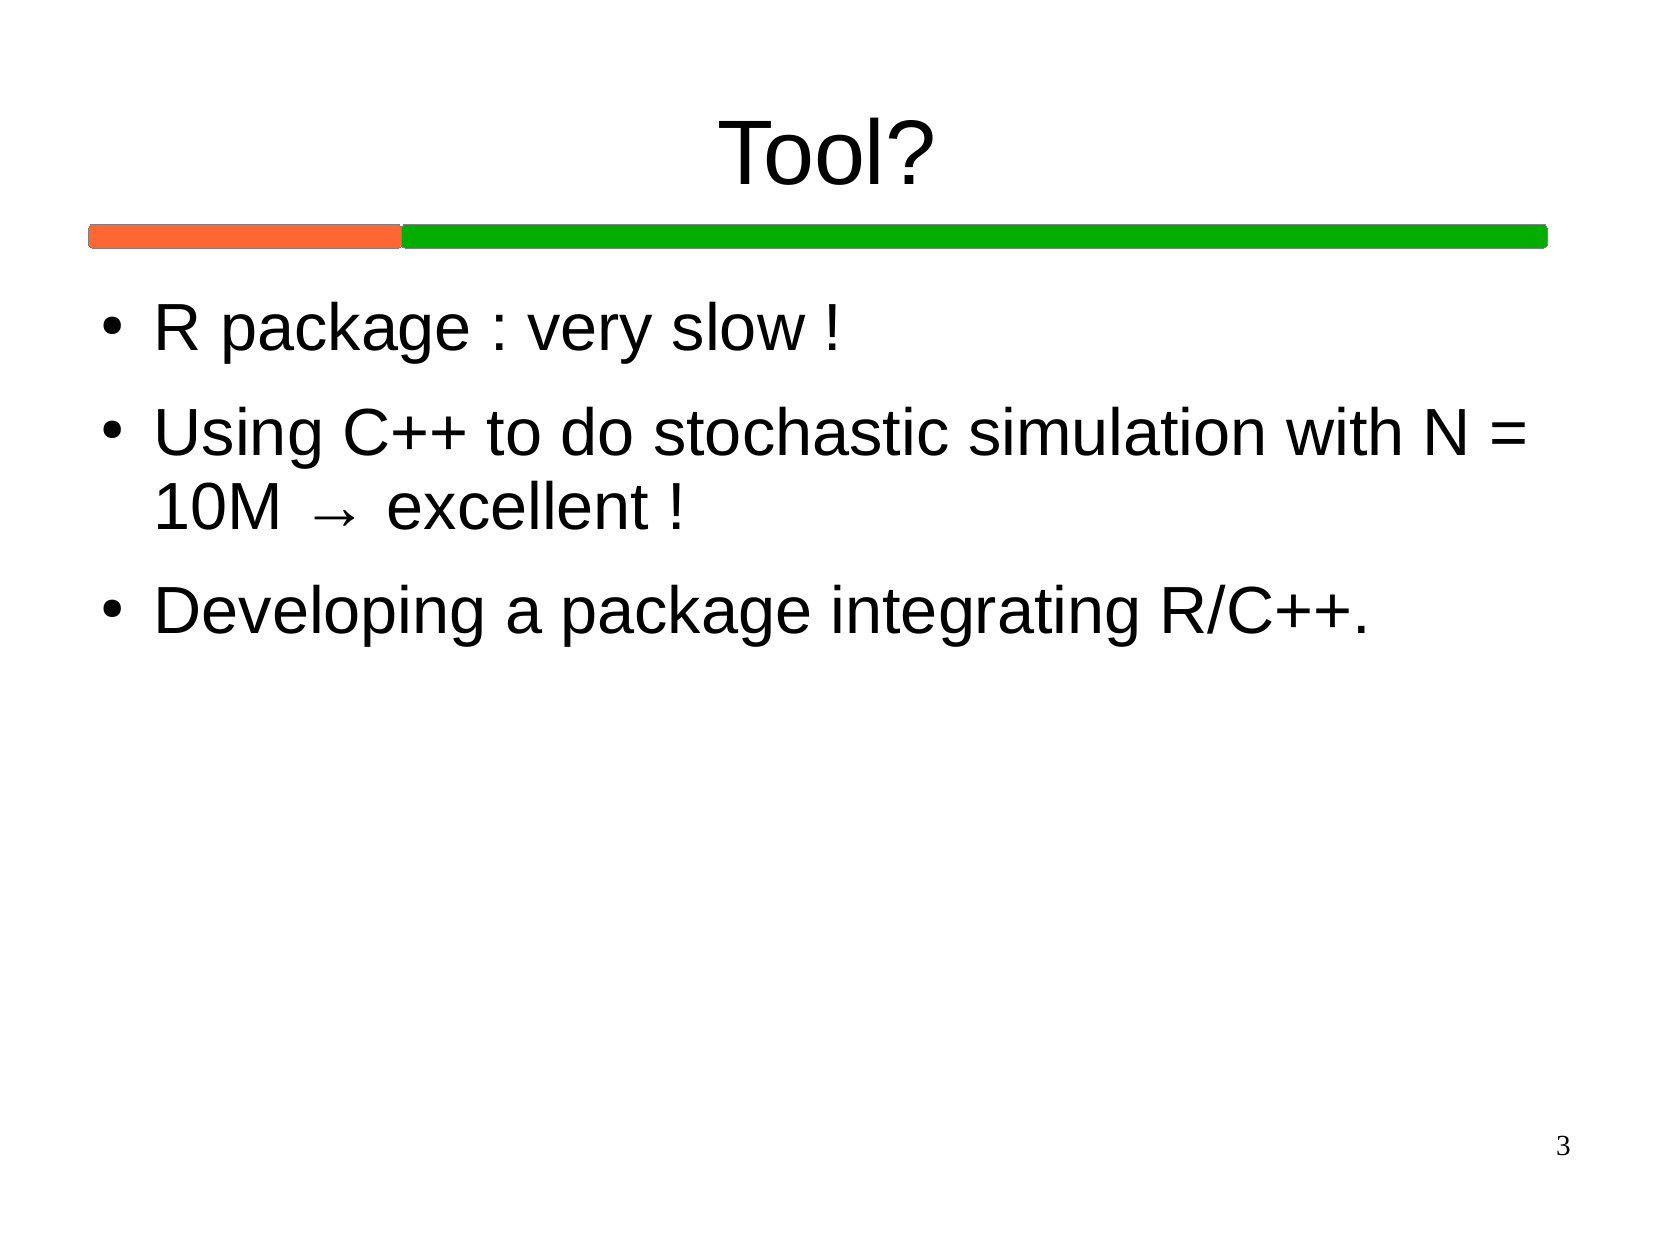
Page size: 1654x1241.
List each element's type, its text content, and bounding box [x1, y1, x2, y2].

title Tool? [82, 49, 1571, 257]
text_box [88, 224, 1548, 249]
list R package : very slow ! Using C++ to do stochastic simulation with N = 10M → excellent ! Developing a package integrating R/C++. [82, 290, 1538, 1010]
